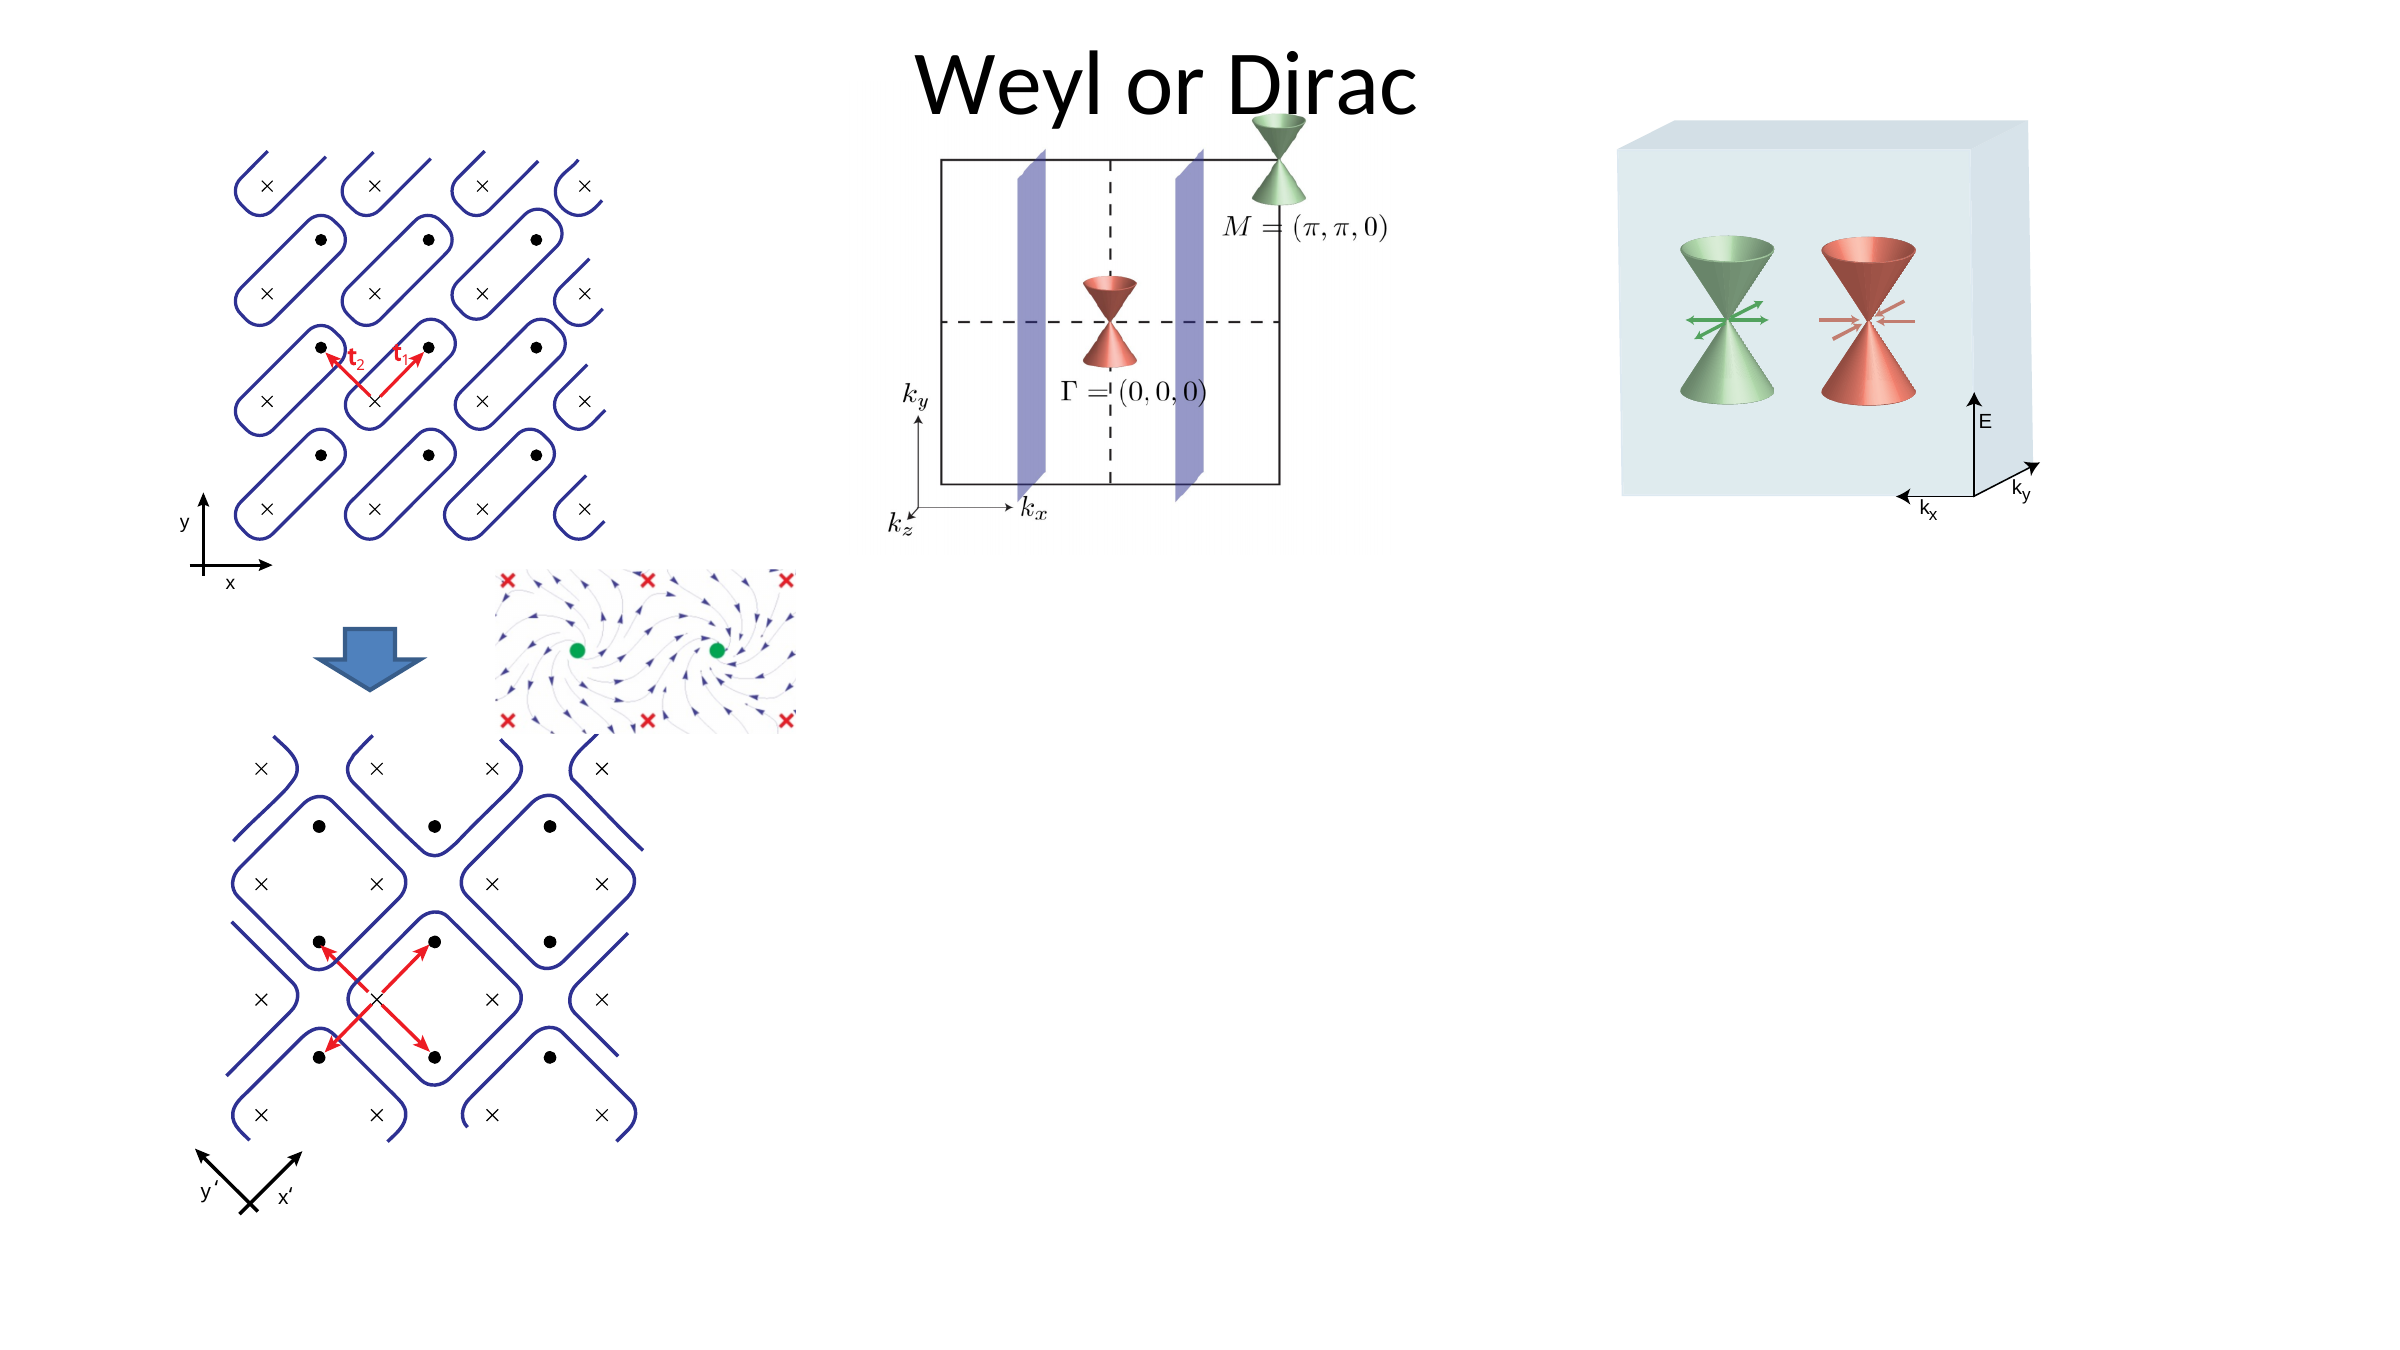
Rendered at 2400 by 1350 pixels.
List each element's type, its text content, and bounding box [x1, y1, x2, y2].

picture [180, 150, 796, 1216]
text_box Weyl or Dirac [900, 15, 2236, 140]
picture [849, 81, 1396, 555]
text_box [319, 629, 421, 691]
picture [1616, 140, 2041, 527]
